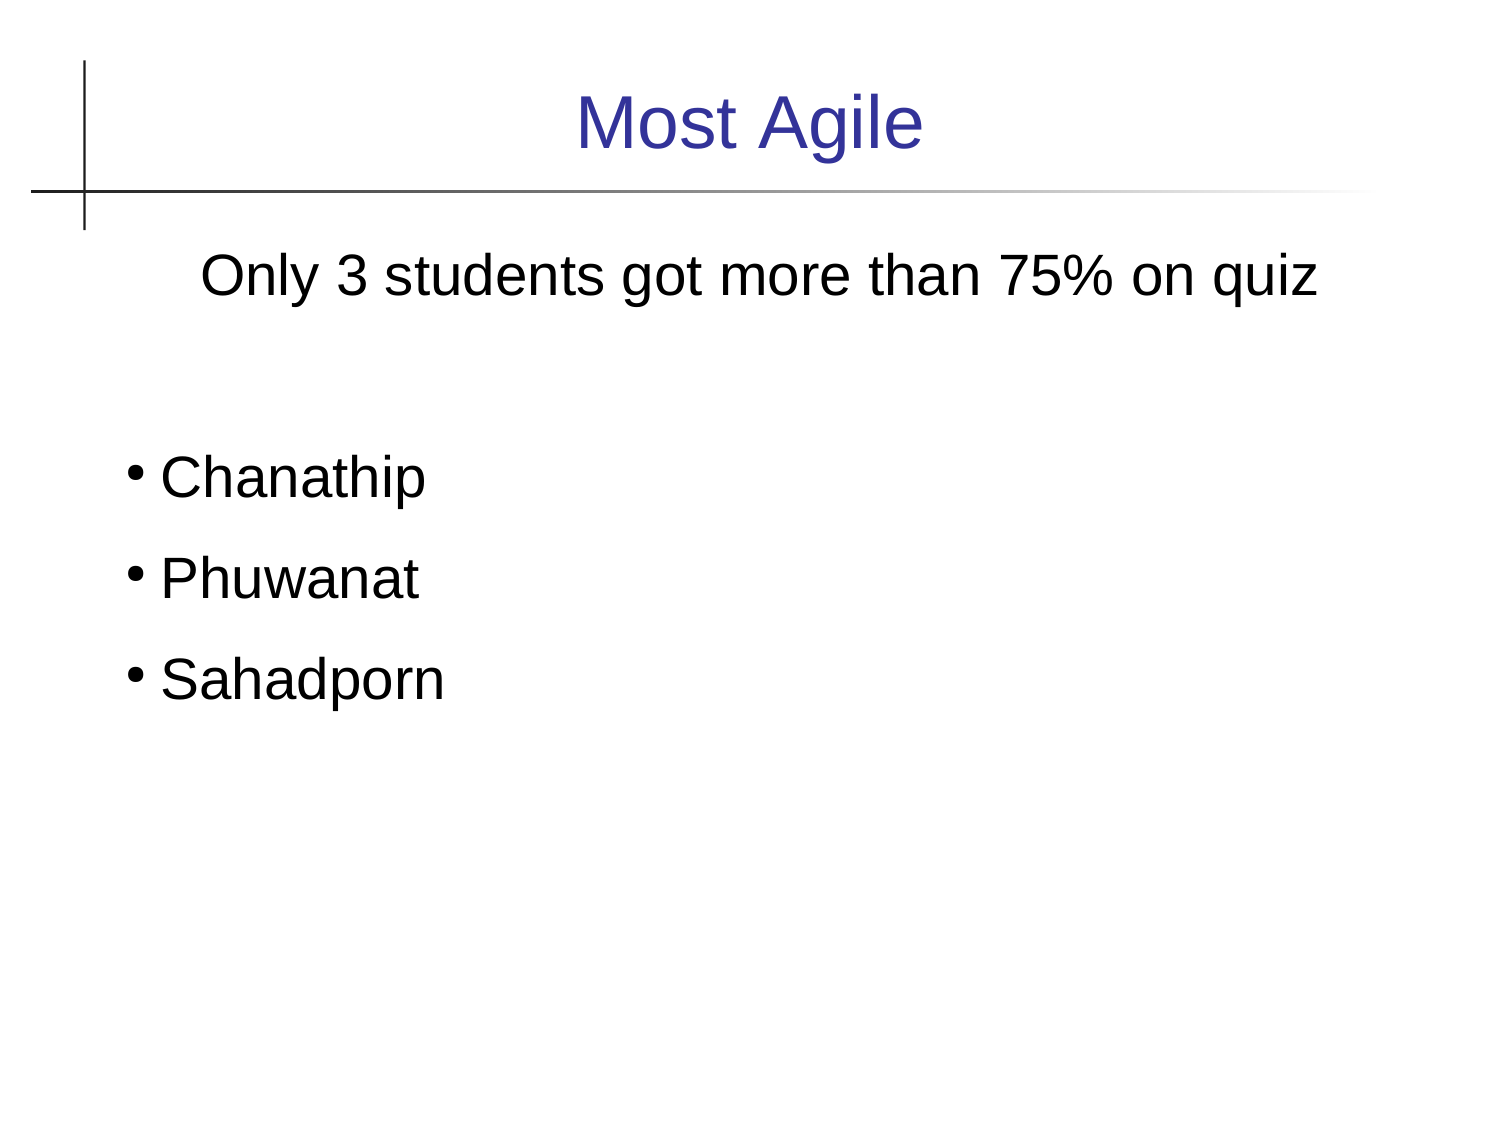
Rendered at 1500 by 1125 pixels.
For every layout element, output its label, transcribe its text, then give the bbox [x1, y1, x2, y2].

title Most Agile [50, 37, 1450, 201]
list Only 3 students got more than 75% on quiz Chanathip Phuwanat Sahadporn [110, 229, 1411, 1021]
